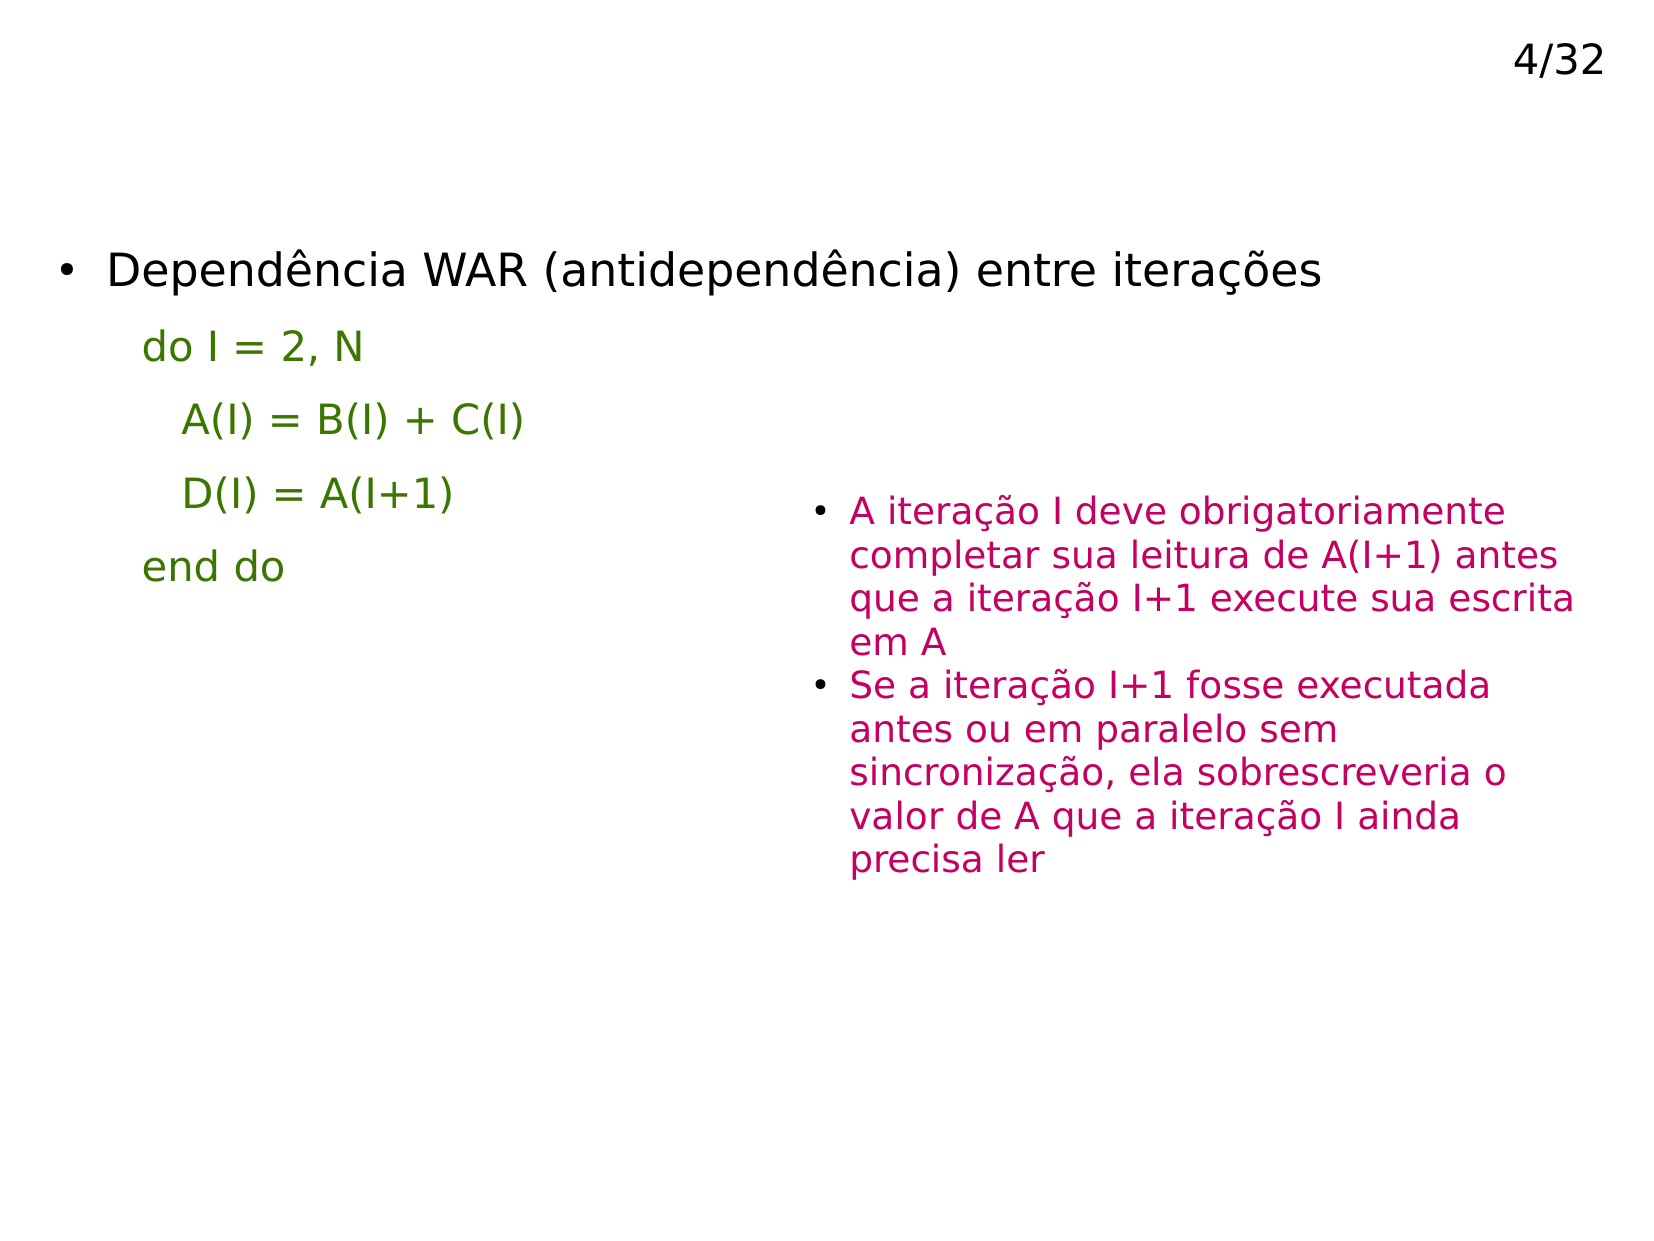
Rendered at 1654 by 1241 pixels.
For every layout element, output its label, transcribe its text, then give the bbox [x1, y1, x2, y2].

list Dependência WAR (antidependência) entre iterações do I = 2, N A(I) = B(I) + C(I) D(I) = A(I+1) end do [59, 236, 1595, 1211]
text_box A iteração I deve obrigatoriamente completar sua leitura de A(I+1) antes que a iteração I+1 execute sua escrita em A Se a iteração I+1 fosse executada antes ou em paralelo sem sincronização, ela sobrescreveria o valor de A que a iteração I ainda precisa ler [799, 482, 1595, 1053]
